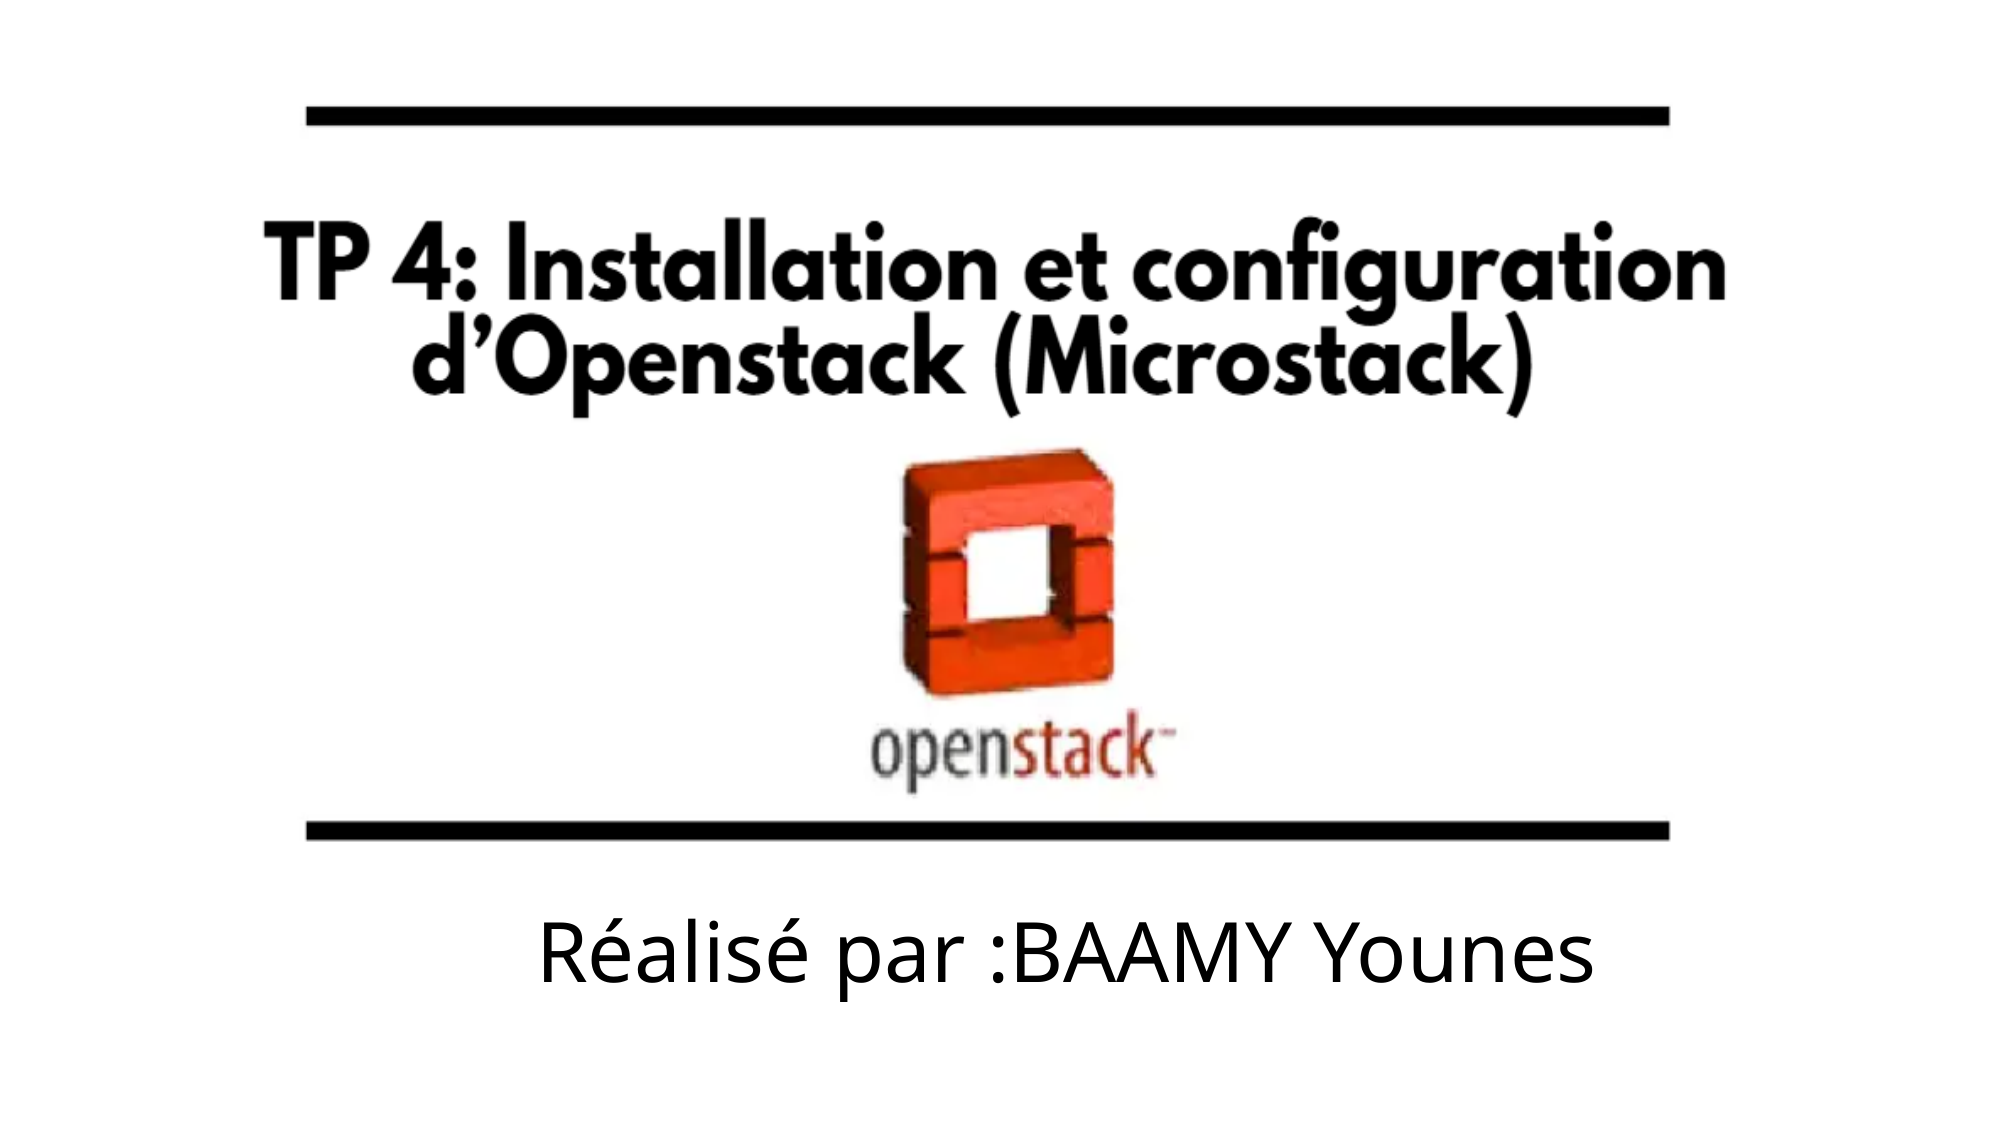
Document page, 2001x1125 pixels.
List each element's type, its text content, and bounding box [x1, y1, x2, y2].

subtitle Réalisé par :BAAMY Younes [317, 903, 1818, 1064]
picture [226, 19, 1806, 900]
